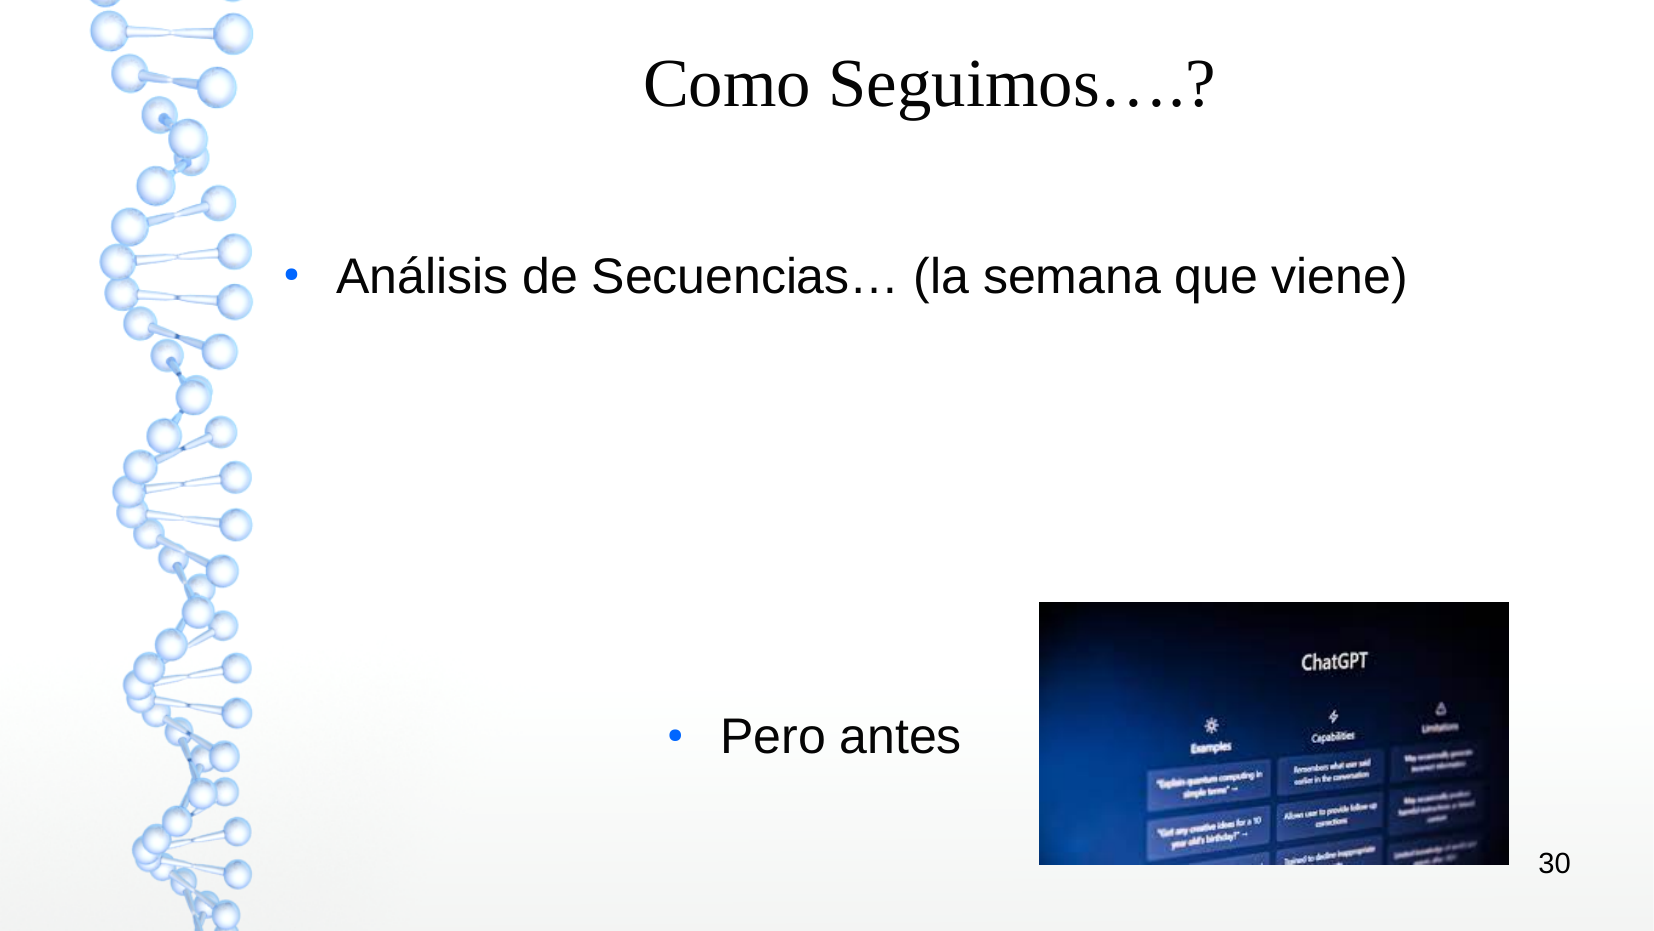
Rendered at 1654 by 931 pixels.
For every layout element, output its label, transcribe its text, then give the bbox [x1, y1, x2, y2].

list Análisis de Secuencias… (la semana que viene) [265, 248, 1595, 319]
picture [0, 0, 1654, 931]
title Como Seguimos….? [265, 35, 1595, 130]
list Pero antes [649, 708, 1004, 780]
